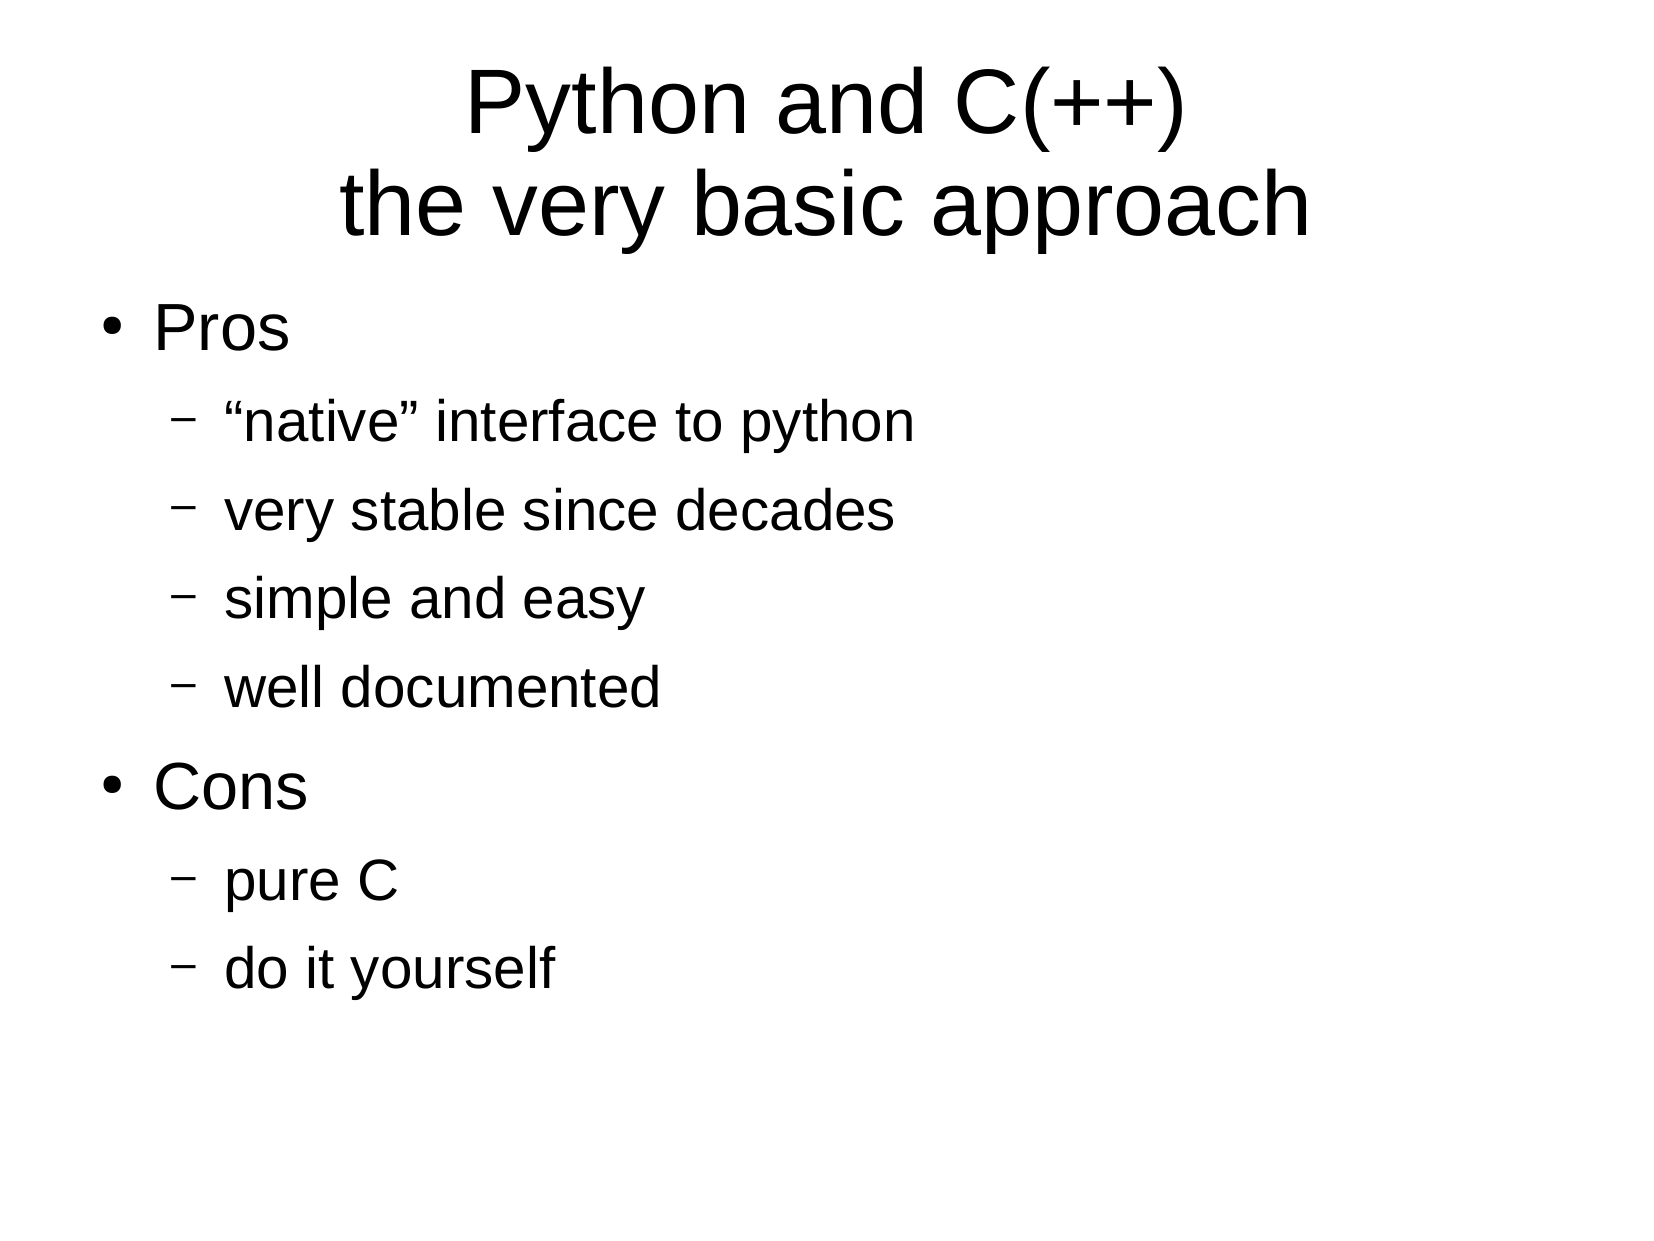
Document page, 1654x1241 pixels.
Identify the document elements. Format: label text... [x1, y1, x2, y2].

title Python and C(++) the very basic approach [82, 49, 1571, 257]
list Pros “native” interface to python very stable since decades simple and easy well documented Cons pure C do it yourself [82, 290, 1571, 1010]
